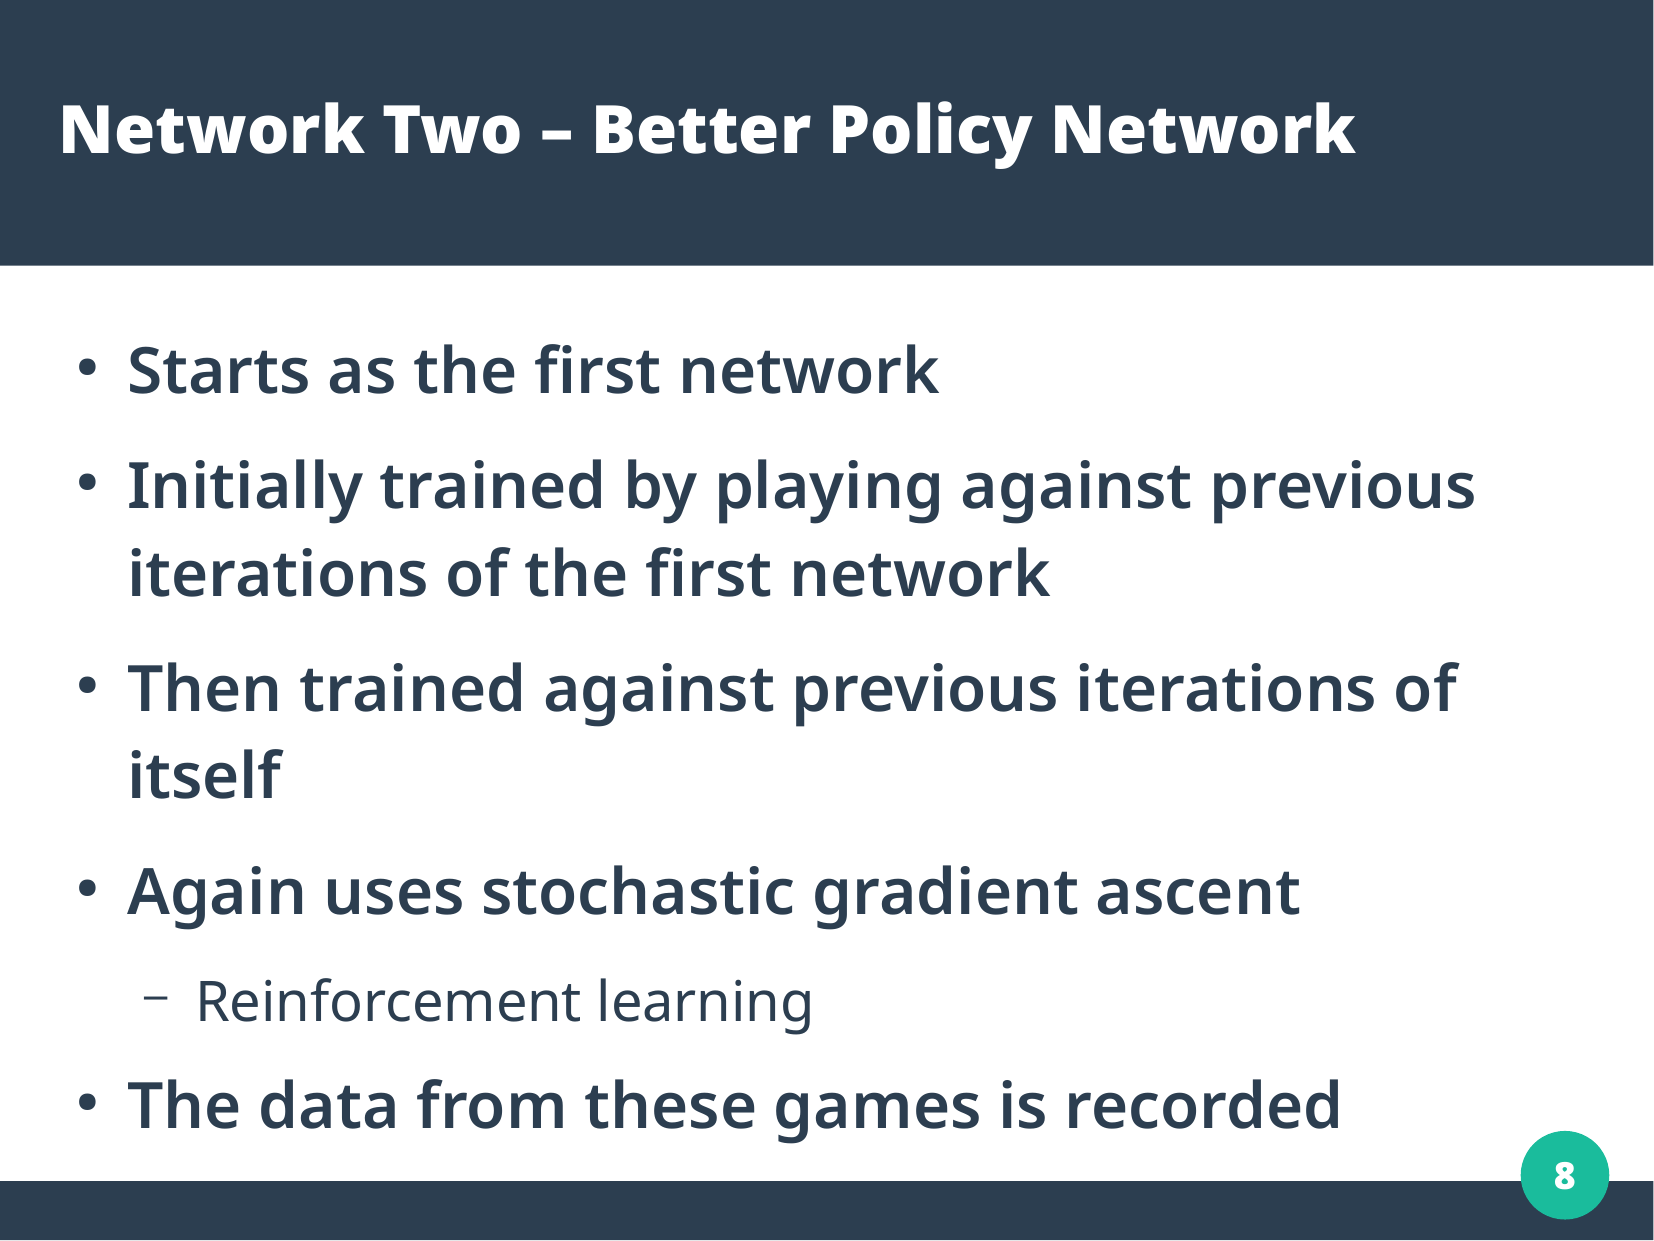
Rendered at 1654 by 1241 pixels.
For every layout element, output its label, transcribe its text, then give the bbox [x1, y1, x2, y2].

list Starts as the first network Initially trained by playing against previous iterations of the first network Then trained against previous iterations of itself Again uses stochastic gradient ascent Reinforcement learning The data from these games is recorded [59, 324, 1595, 1152]
title Network Two – Better Policy Network [59, 49, 1595, 207]
